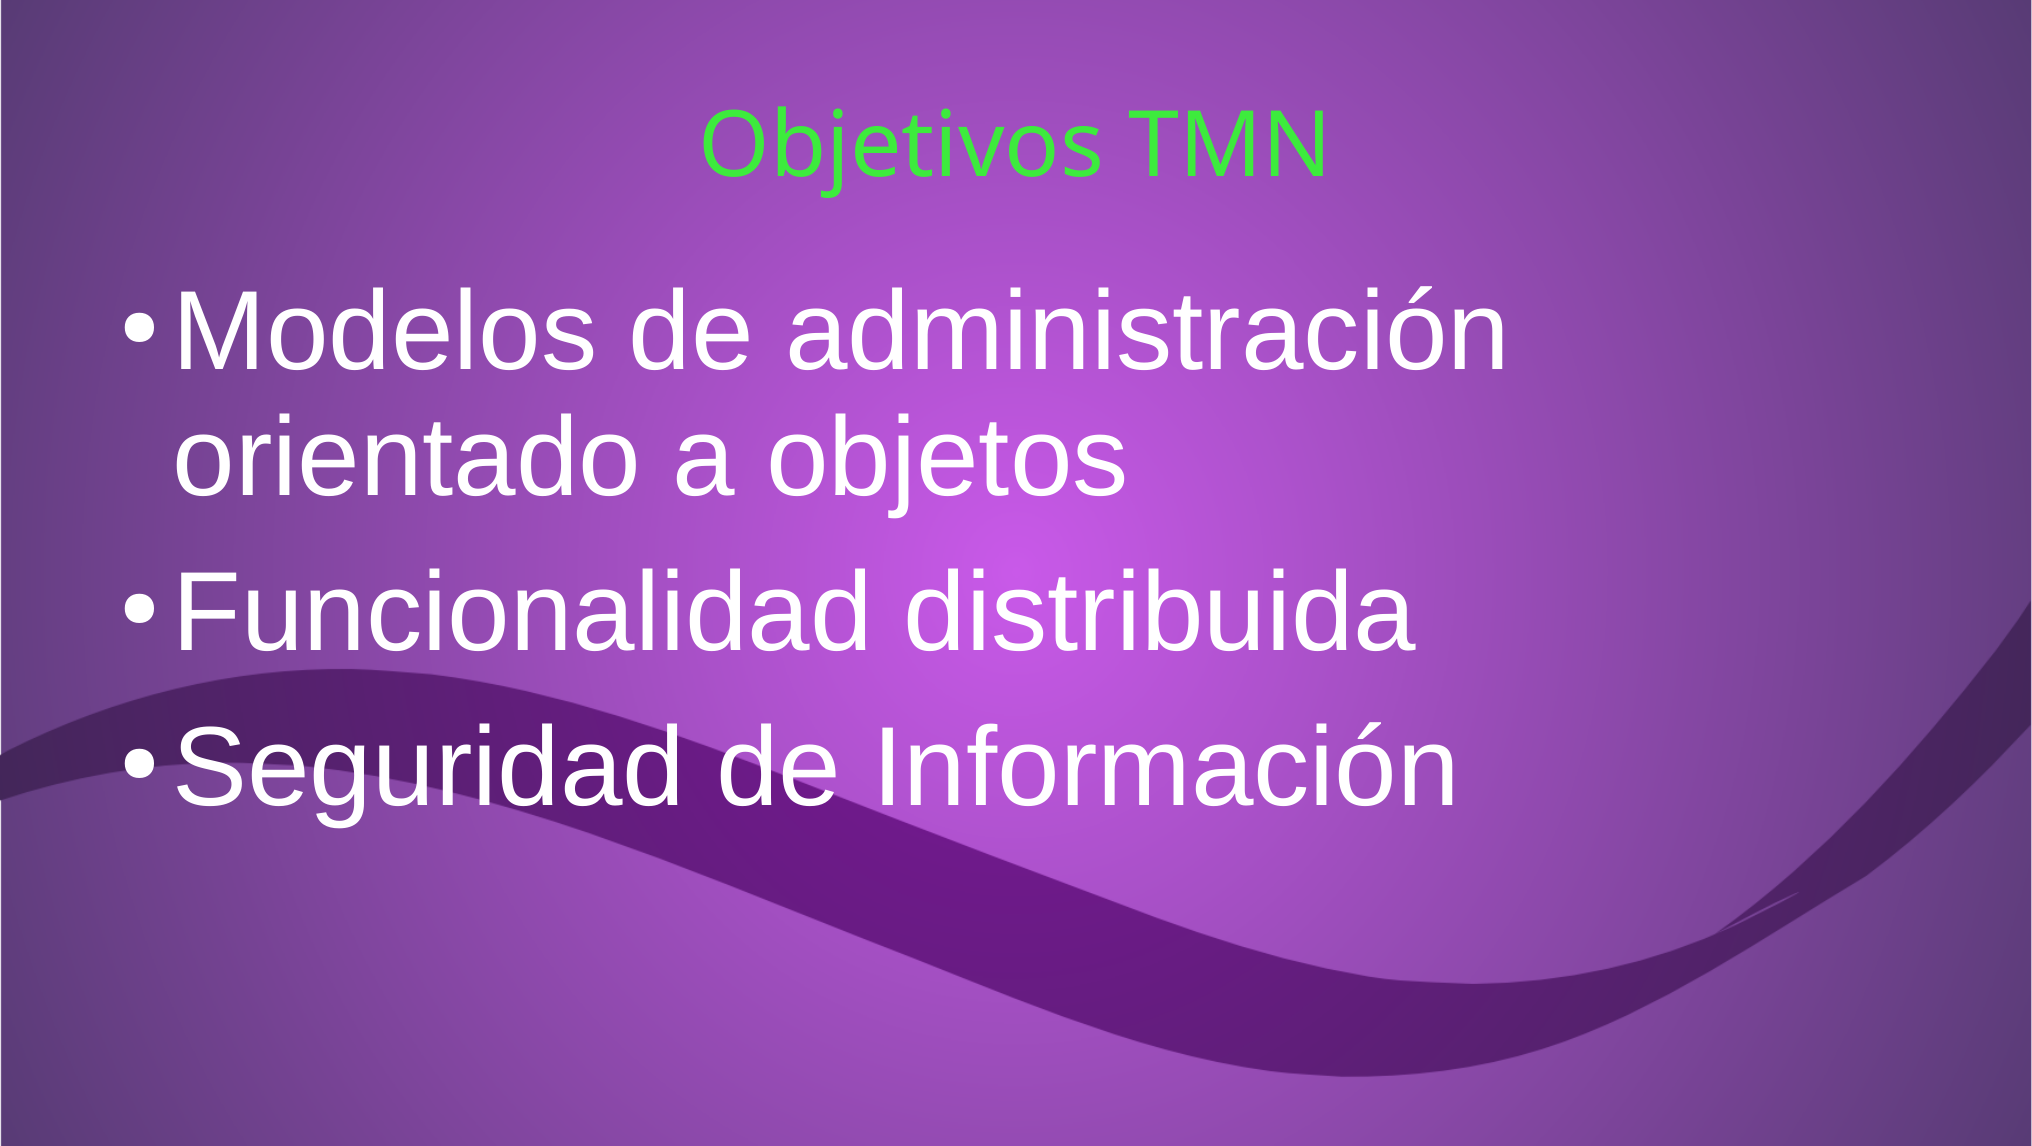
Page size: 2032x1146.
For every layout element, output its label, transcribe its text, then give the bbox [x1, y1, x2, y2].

picture [0, 0, 2032, 1146]
list Modelos de administración orientado a objetos Funcionalidad distribuida Seguridad de Información [101, 268, 1930, 1025]
title Objetivos TMN [101, 45, 1930, 237]
